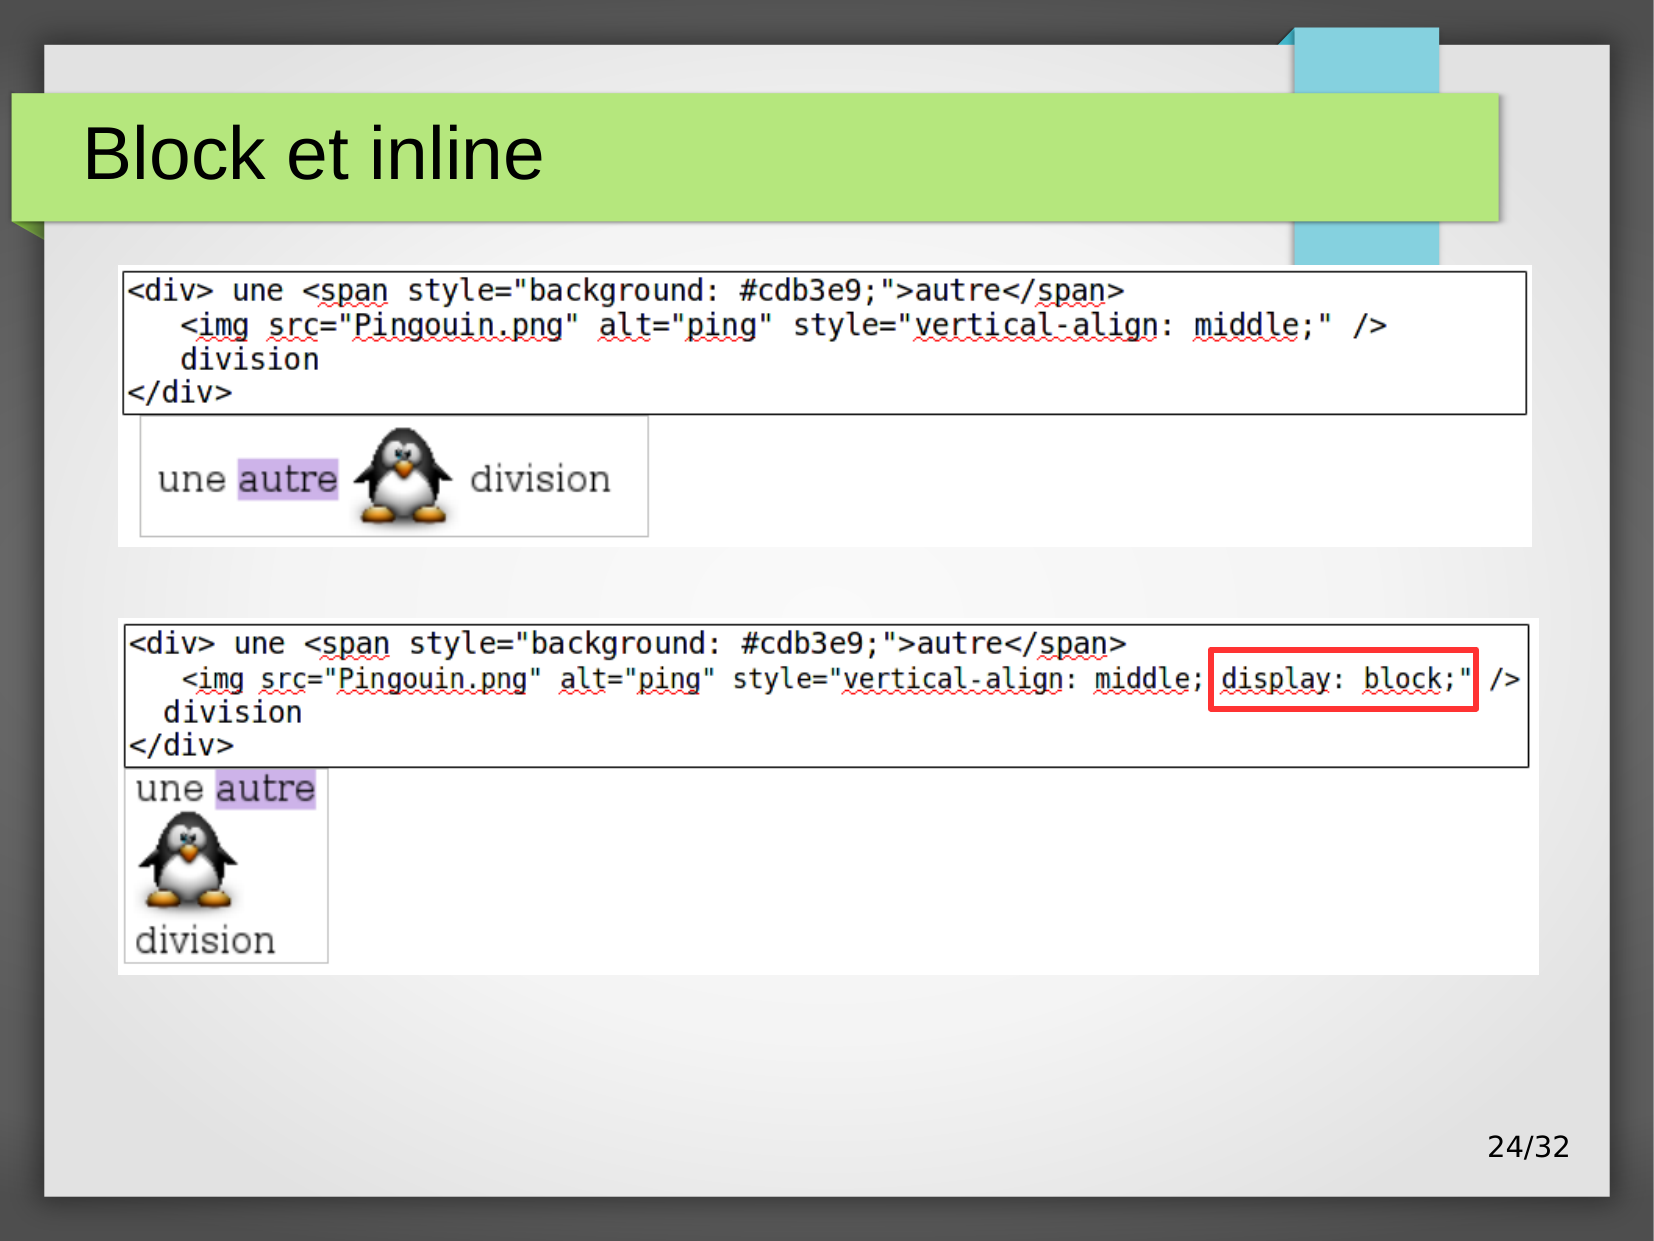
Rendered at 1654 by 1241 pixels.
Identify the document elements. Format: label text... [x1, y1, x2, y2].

picture [0, 0, 1654, 1241]
title Block et inline [82, 94, 1264, 213]
